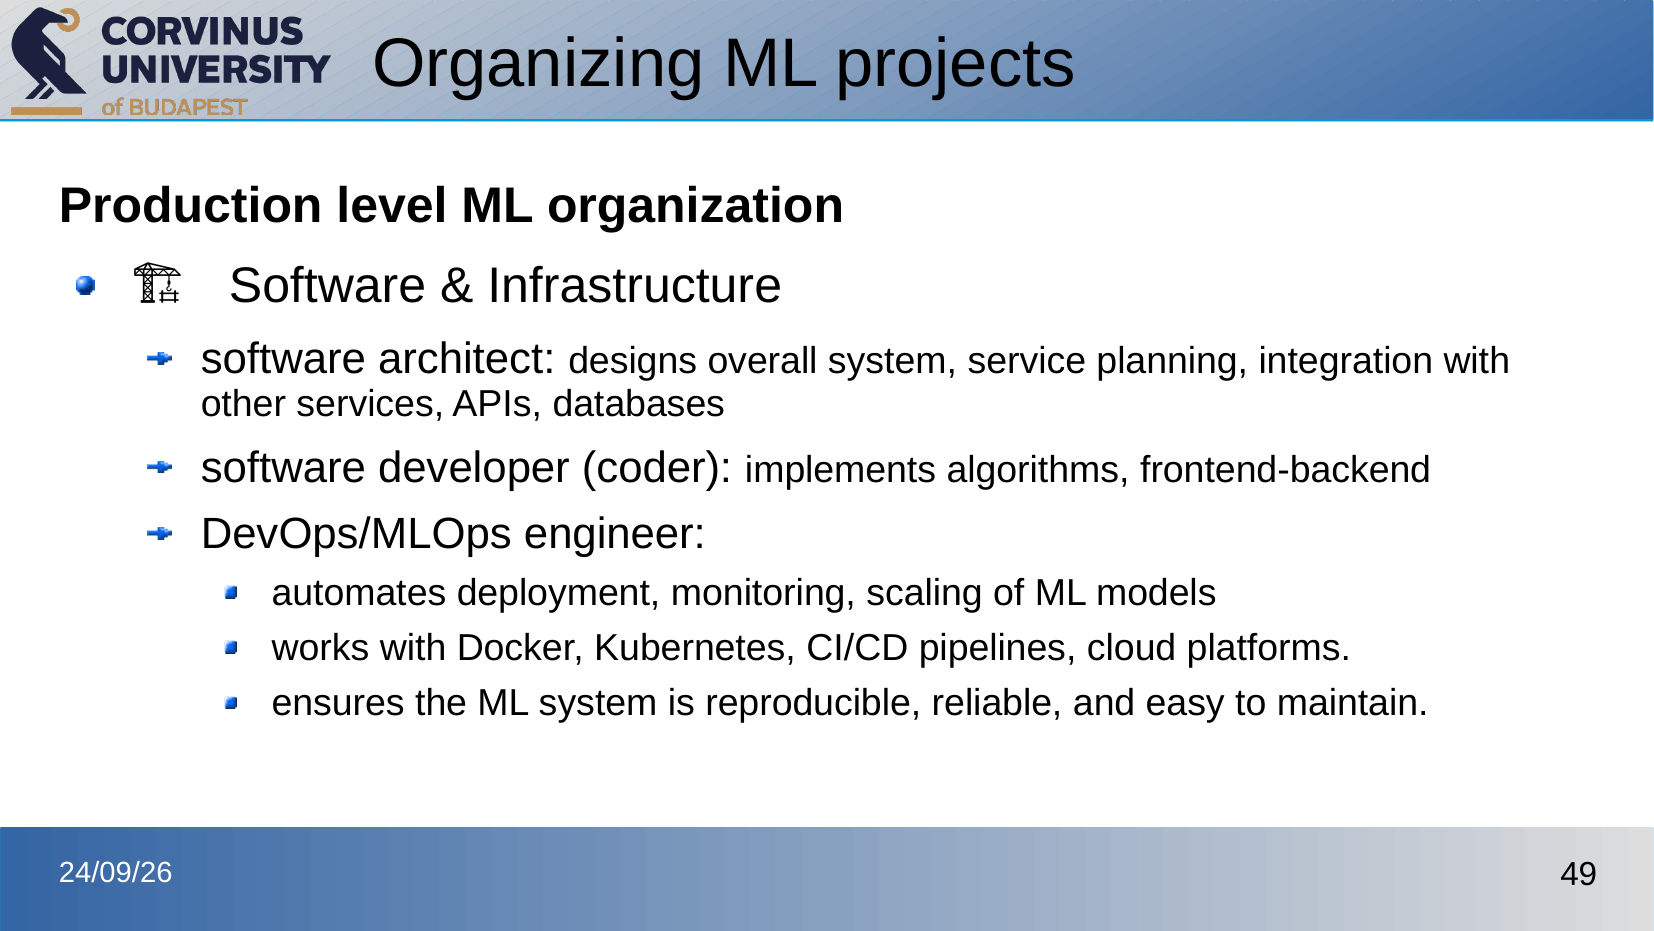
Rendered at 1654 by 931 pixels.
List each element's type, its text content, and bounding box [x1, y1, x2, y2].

list Production level ML organization 🏗️ Software & Infrastructure software architect: designs overall system, service planning, integration with other services, APIs, databases software developer (coder): implements algorithms, frontend-backend DevOps/MLOps engineer: automates deployment, monitoring, scaling of ML models works with Docker, Kubernetes, CI/CD pipelines, cloud platforms. ensures the ML system is reproducible, reliable, and easy to maintain. [59, 177, 1595, 768]
title Organizing ML projects [372, 23, 1625, 103]
picture [11, 7, 331, 115]
